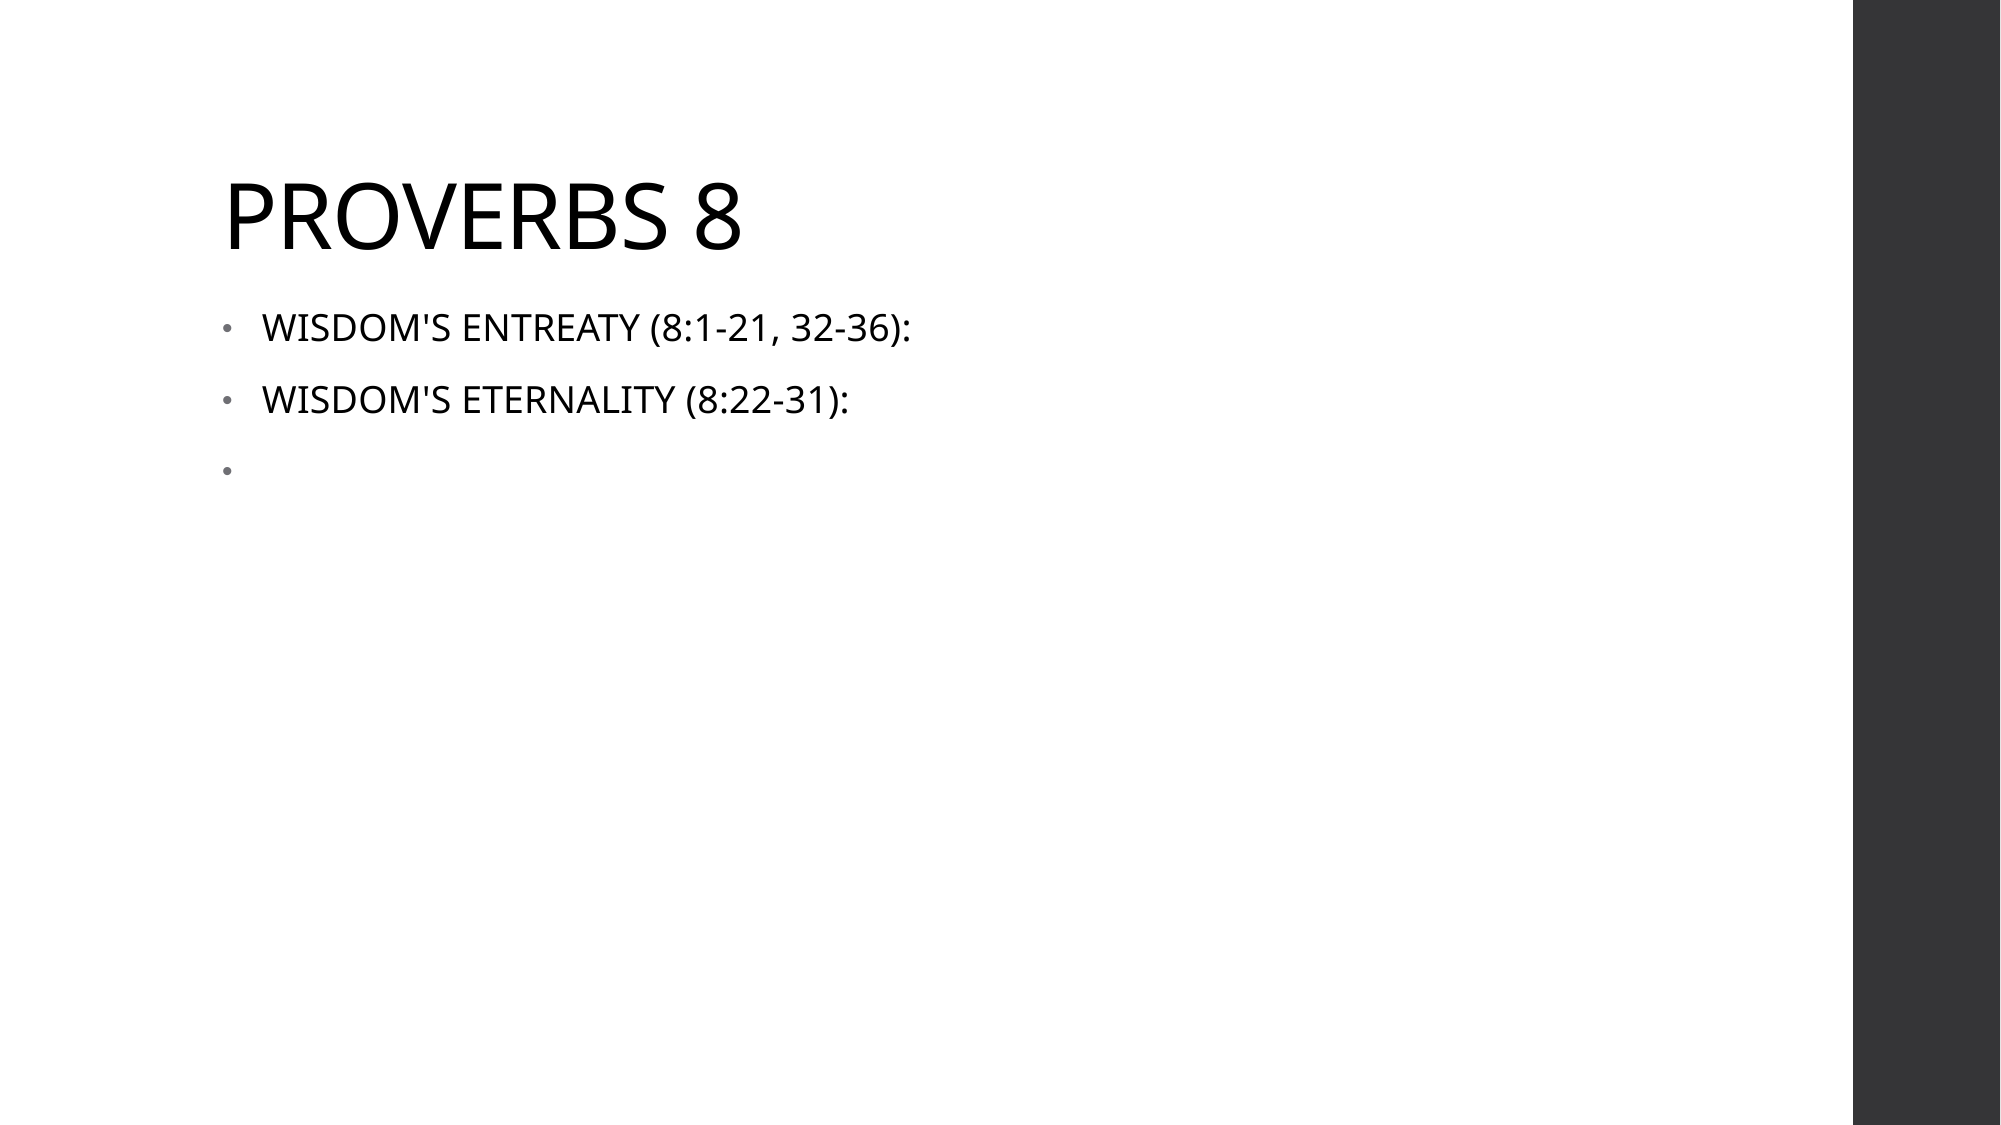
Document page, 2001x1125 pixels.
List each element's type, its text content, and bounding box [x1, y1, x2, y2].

list WISDOM'S ENTREATY (8:1-21, 32-36): WISDOM'S ETERNALITY (8:22-31): [206, 299, 1617, 1014]
title PROVERBS 8 [206, 60, 1797, 278]
